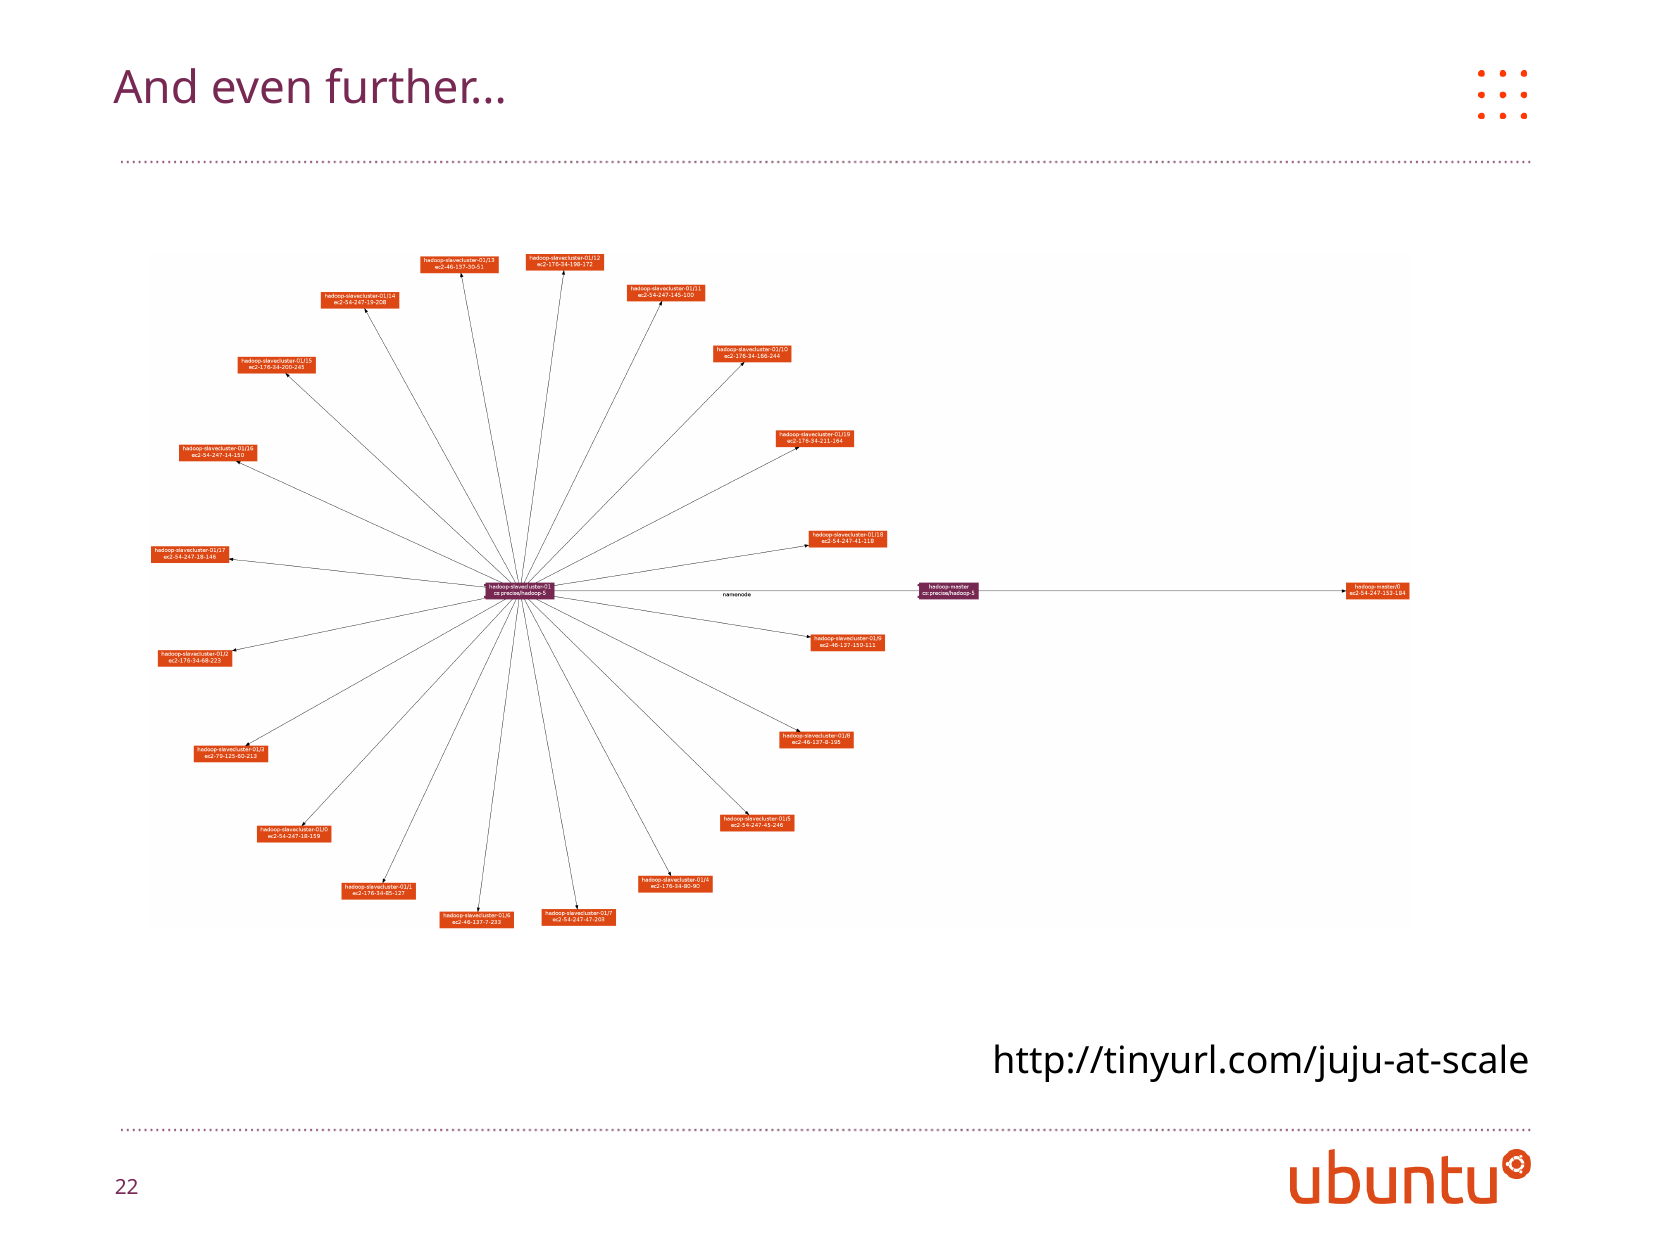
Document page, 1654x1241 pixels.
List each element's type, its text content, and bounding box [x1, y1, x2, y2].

title And even further... [113, 64, 1382, 107]
picture [1290, 1149, 1531, 1204]
text_box http://tinyurl.com/juju-at-scale [977, 1025, 1548, 1083]
picture [111, 1127, 1533, 1134]
picture [111, 159, 1533, 166]
picture [149, 252, 1411, 931]
picture [1478, 70, 1527, 119]
